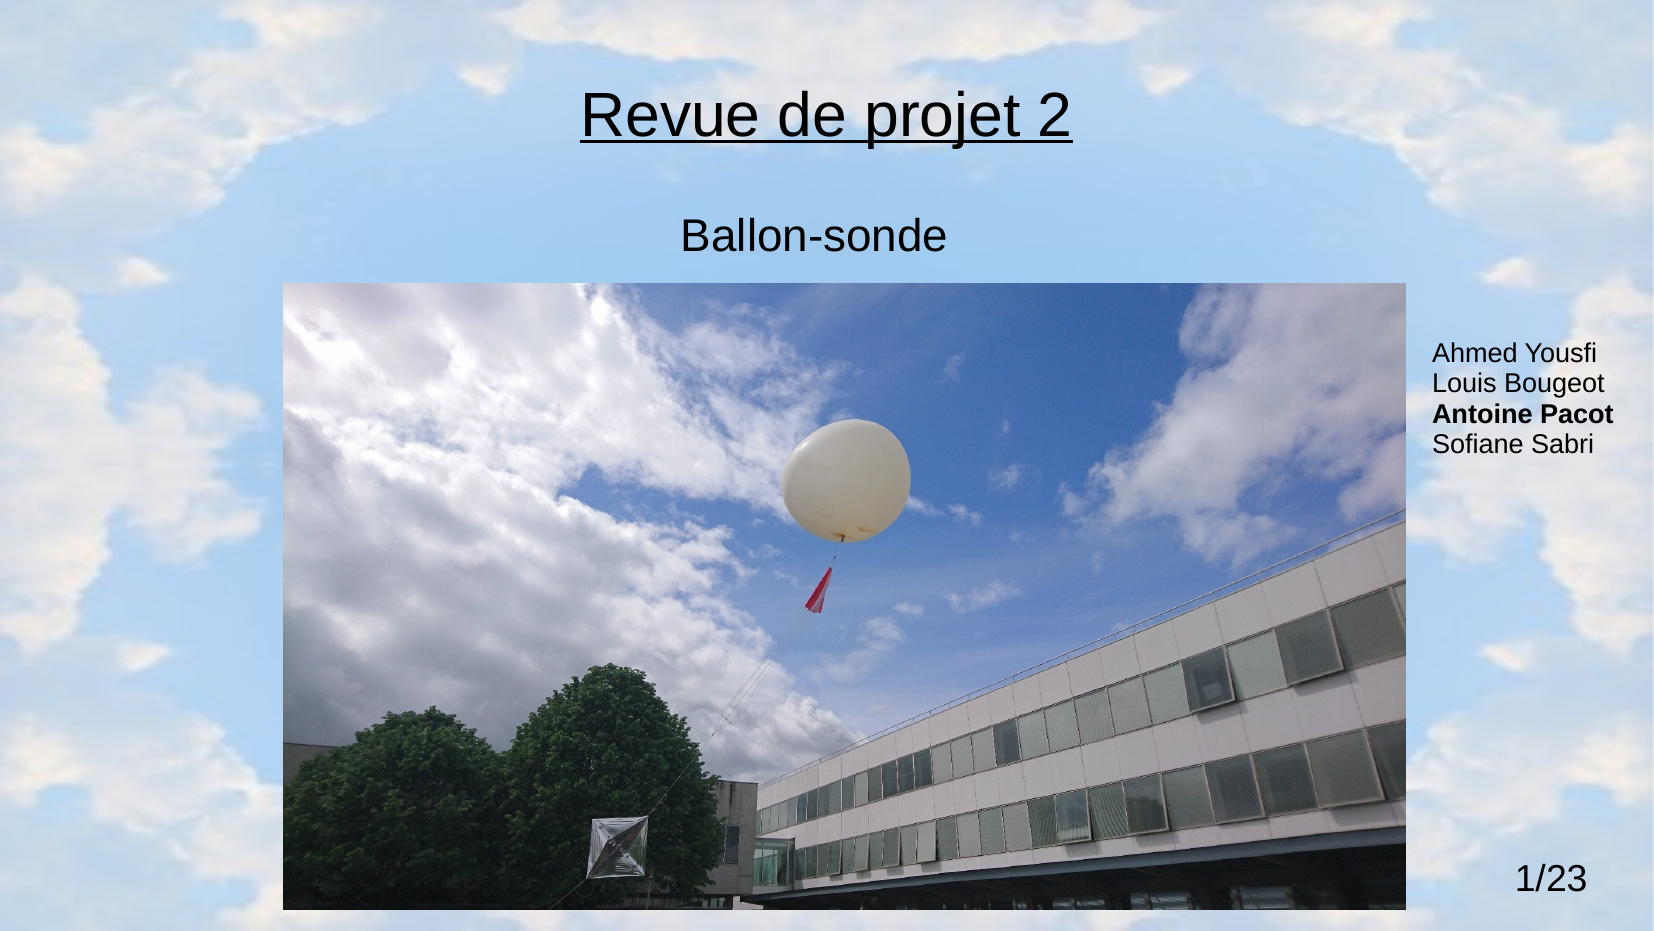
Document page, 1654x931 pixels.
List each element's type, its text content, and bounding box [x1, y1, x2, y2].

picture [0, 0, 1654, 931]
text_box <numéro>/23 [1500, 850, 1654, 921]
text_box Ahmed Yousfi Louis Bougeot Antoine Pacot Sofiane Sabri [1417, 330, 1642, 497]
text_box Ballon-sonde [661, 203, 969, 272]
title Revue de projet 2 [82, 37, 1571, 193]
